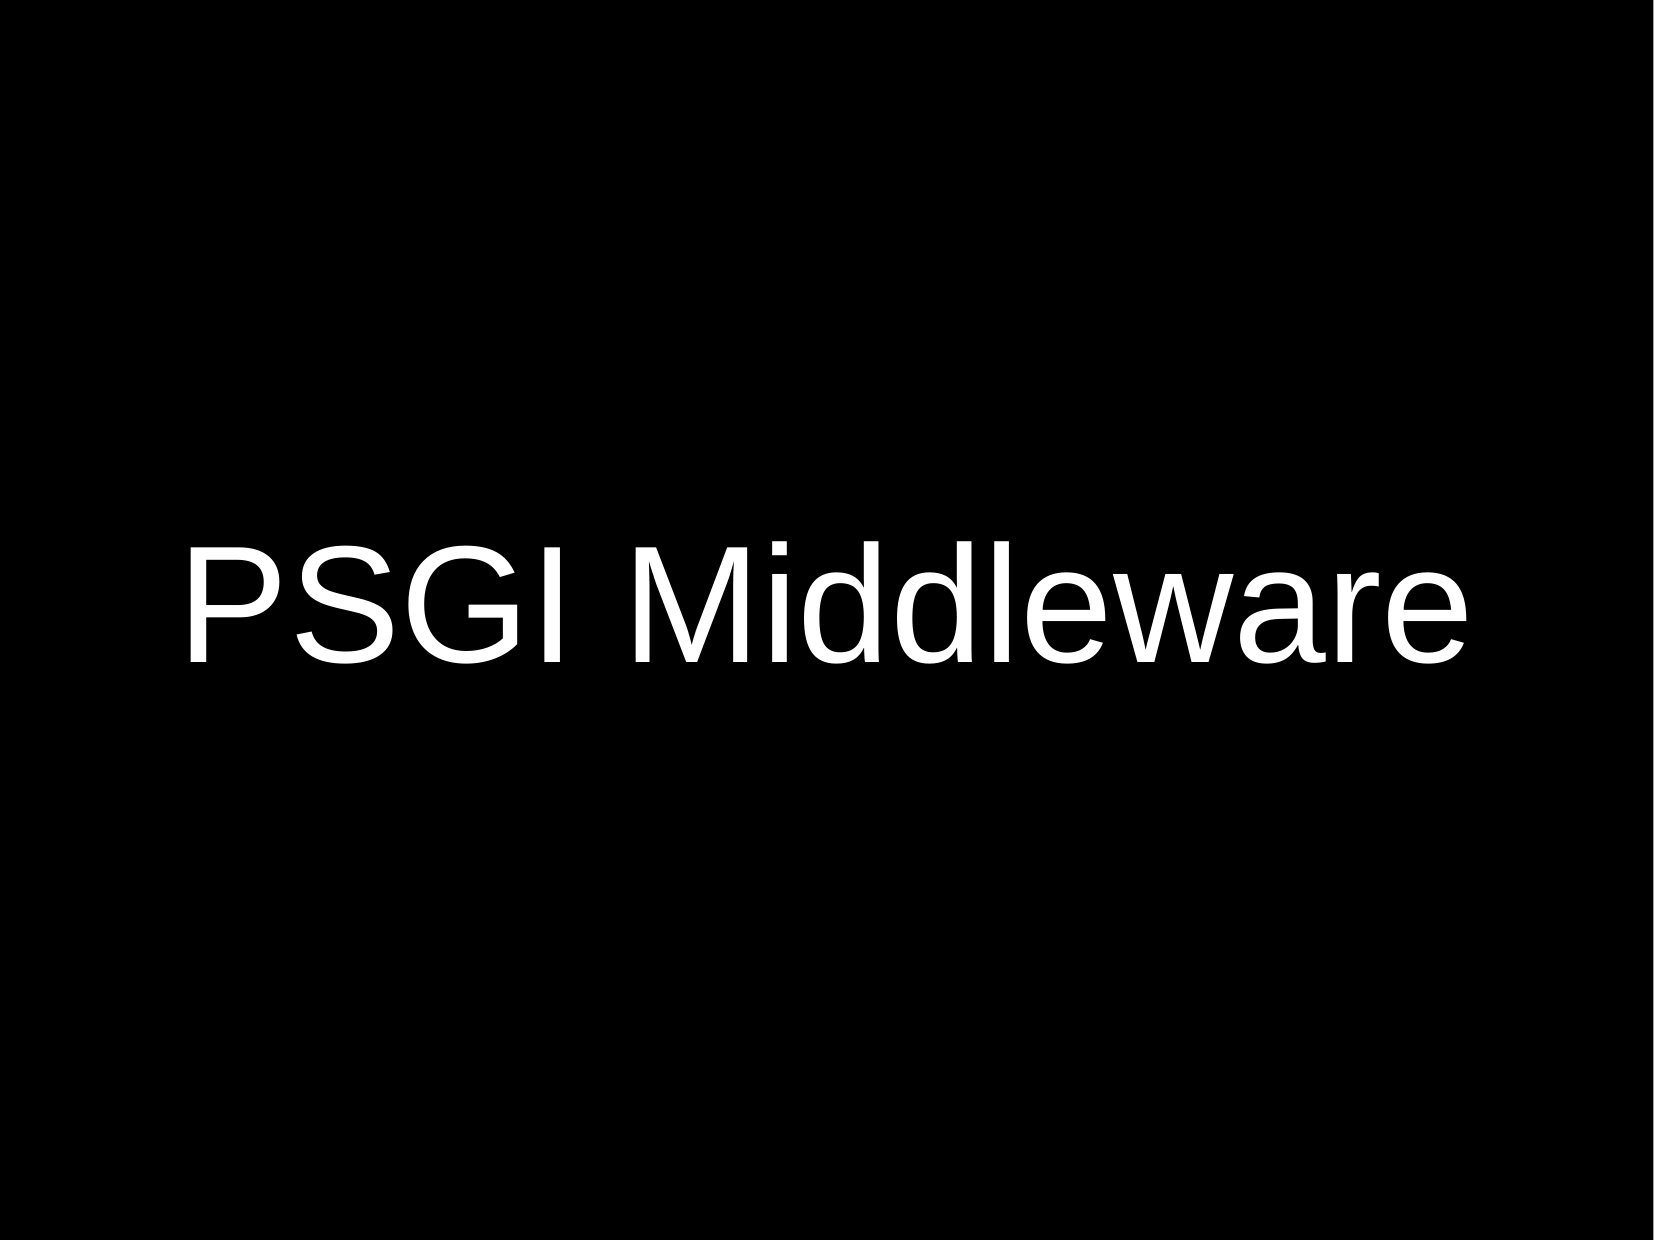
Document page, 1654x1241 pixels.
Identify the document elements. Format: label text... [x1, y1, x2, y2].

title PSGI Middleware [82, 501, 1571, 709]
